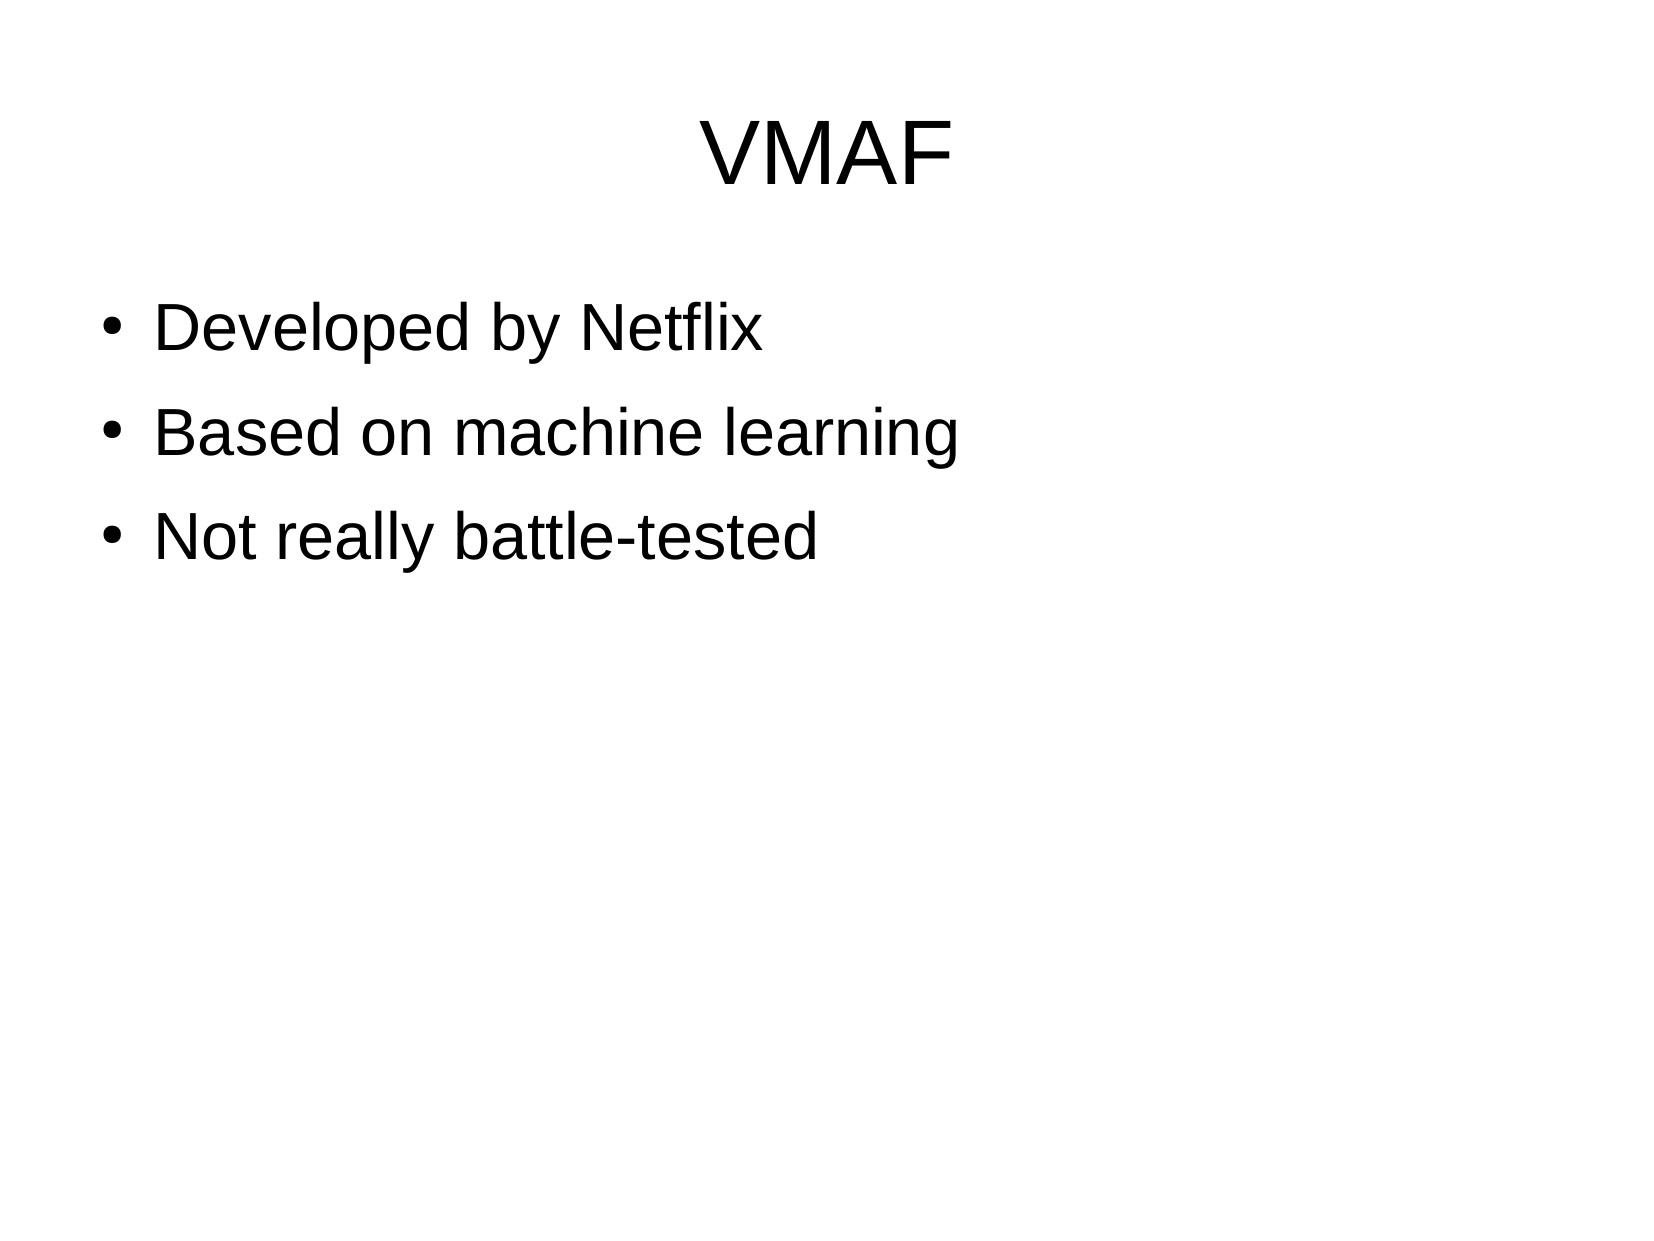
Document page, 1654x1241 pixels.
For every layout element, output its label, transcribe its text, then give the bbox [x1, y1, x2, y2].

title VMAF [82, 49, 1571, 257]
list Developed by Netflix Based on machine learning Not really battle-tested [82, 290, 1571, 1010]
